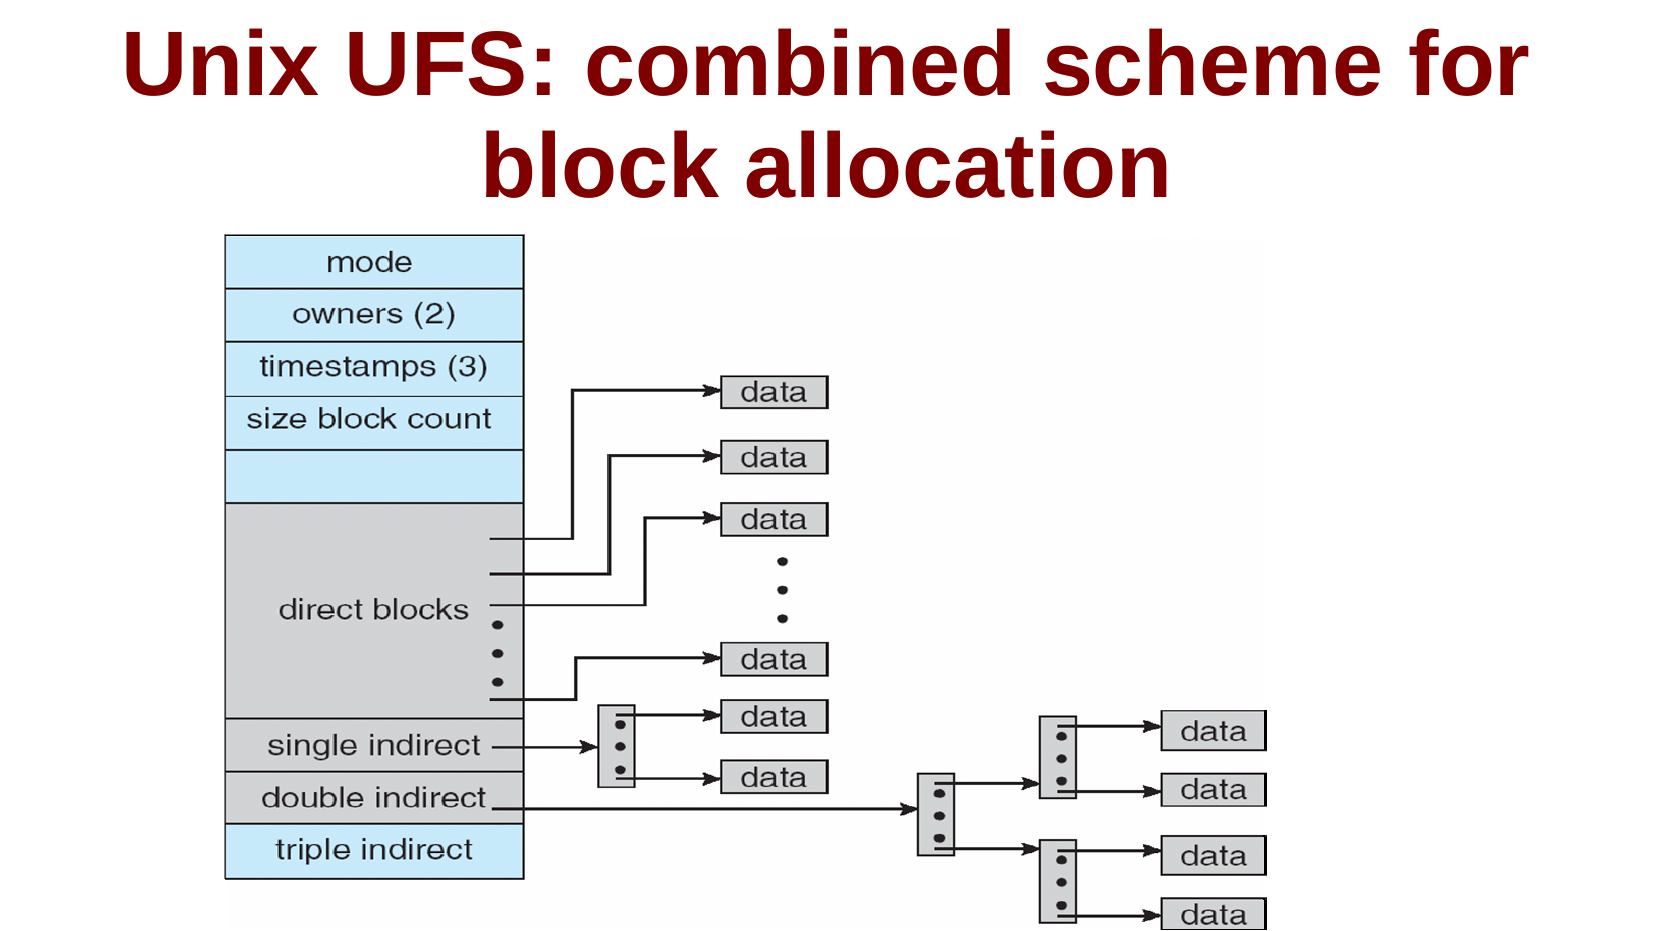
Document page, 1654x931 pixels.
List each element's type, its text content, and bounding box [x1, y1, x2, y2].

title Unix UFS: combined scheme for block allocation [82, 12, 1571, 218]
picture [224, 234, 1267, 930]
